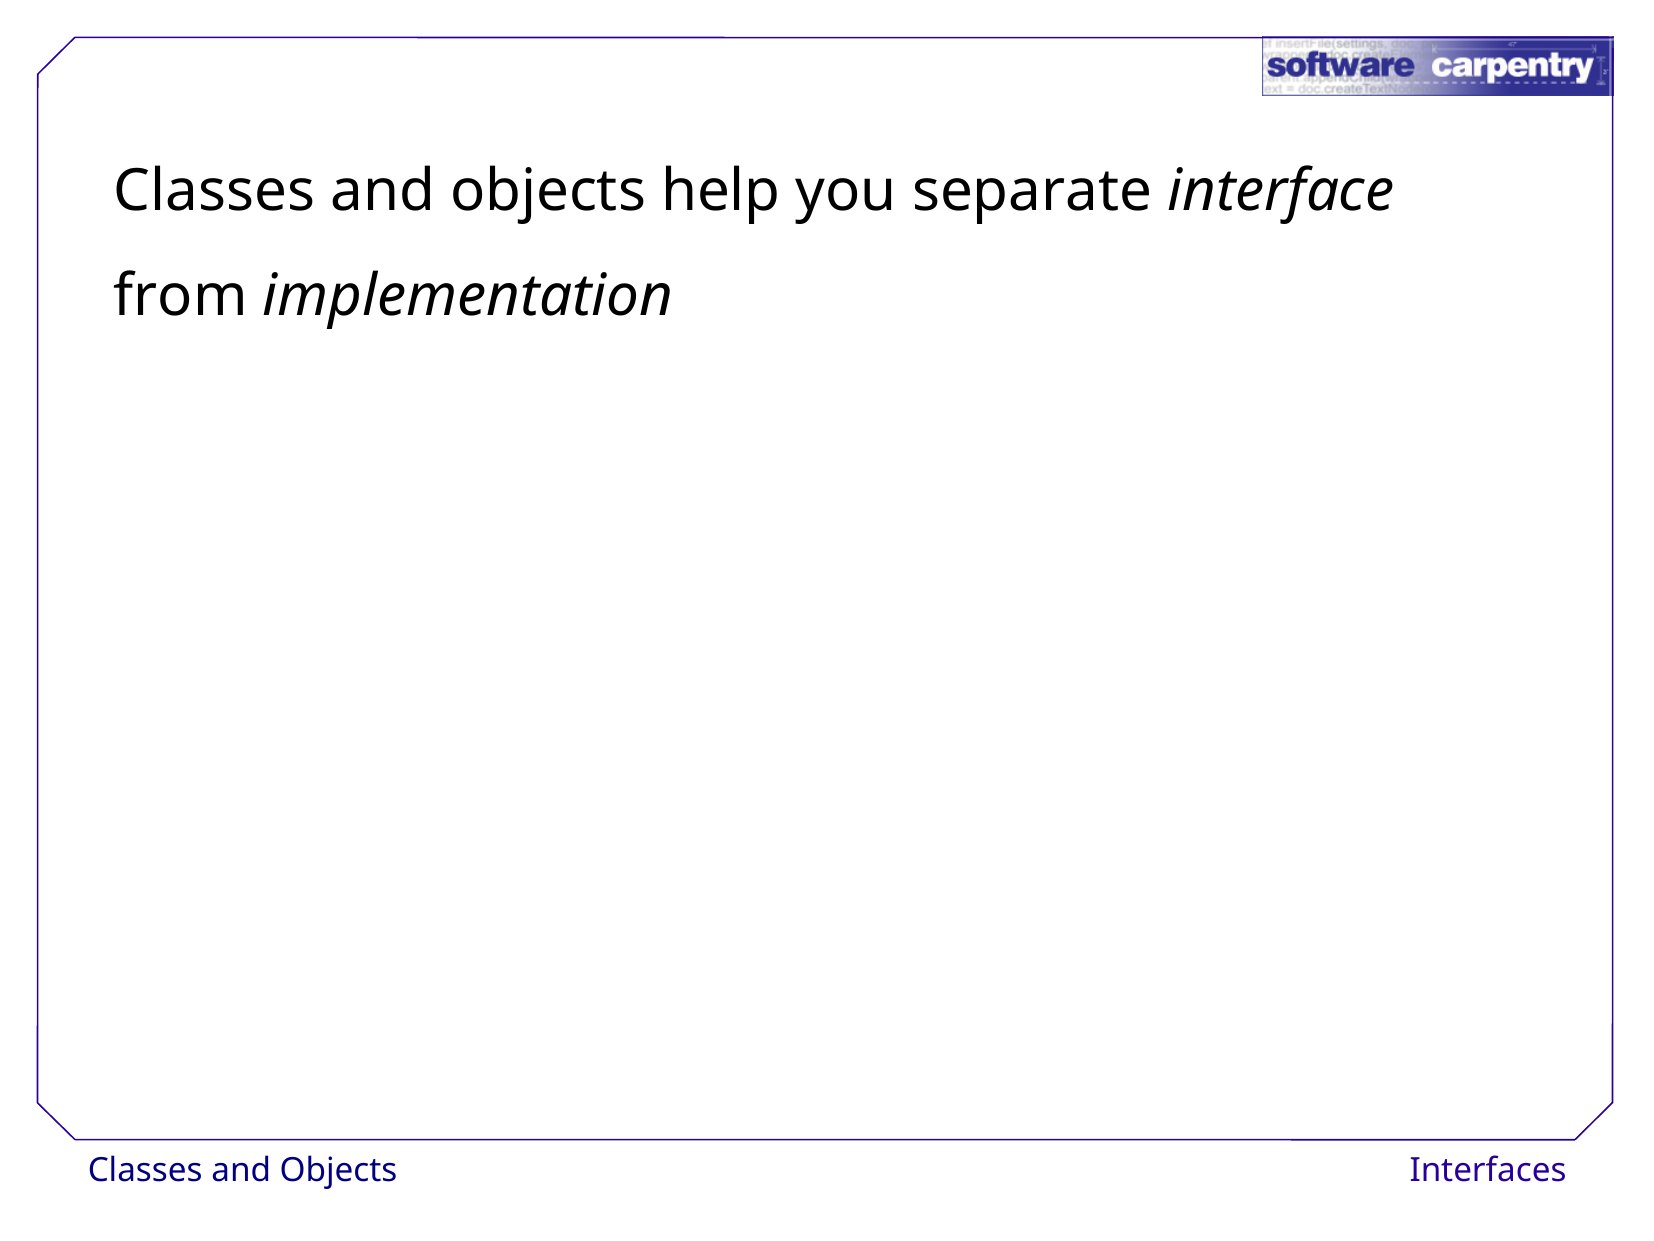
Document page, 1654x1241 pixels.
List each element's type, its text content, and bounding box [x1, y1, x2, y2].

picture [1262, 36, 1614, 96]
text_box Classes and objects help you separate interface from implementation [99, 109, 1517, 335]
